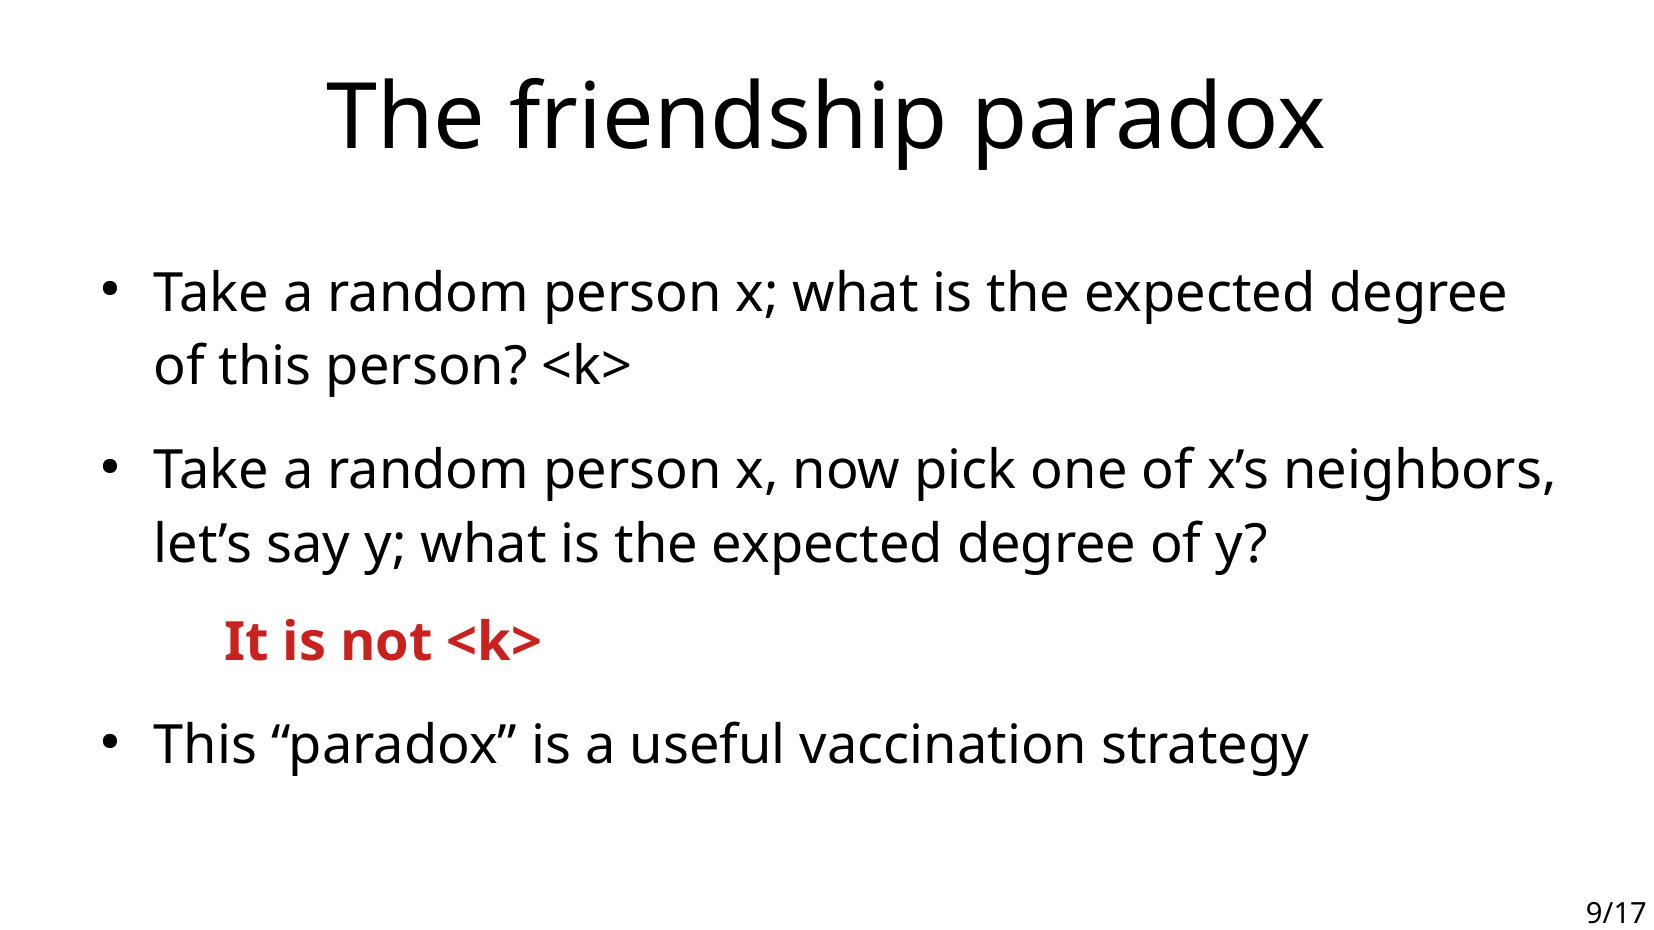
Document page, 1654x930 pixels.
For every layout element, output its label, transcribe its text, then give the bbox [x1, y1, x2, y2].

list Take a random person x; what is the expected degree of this person? <k> Take a random person x, now pick one of x’s neighbors, let’s say y; what is the expected degree of y? It is not <k> This “paradox” is a useful vaccination strategy [82, 252, 1571, 793]
title The friendship paradox [82, 1, 1571, 225]
